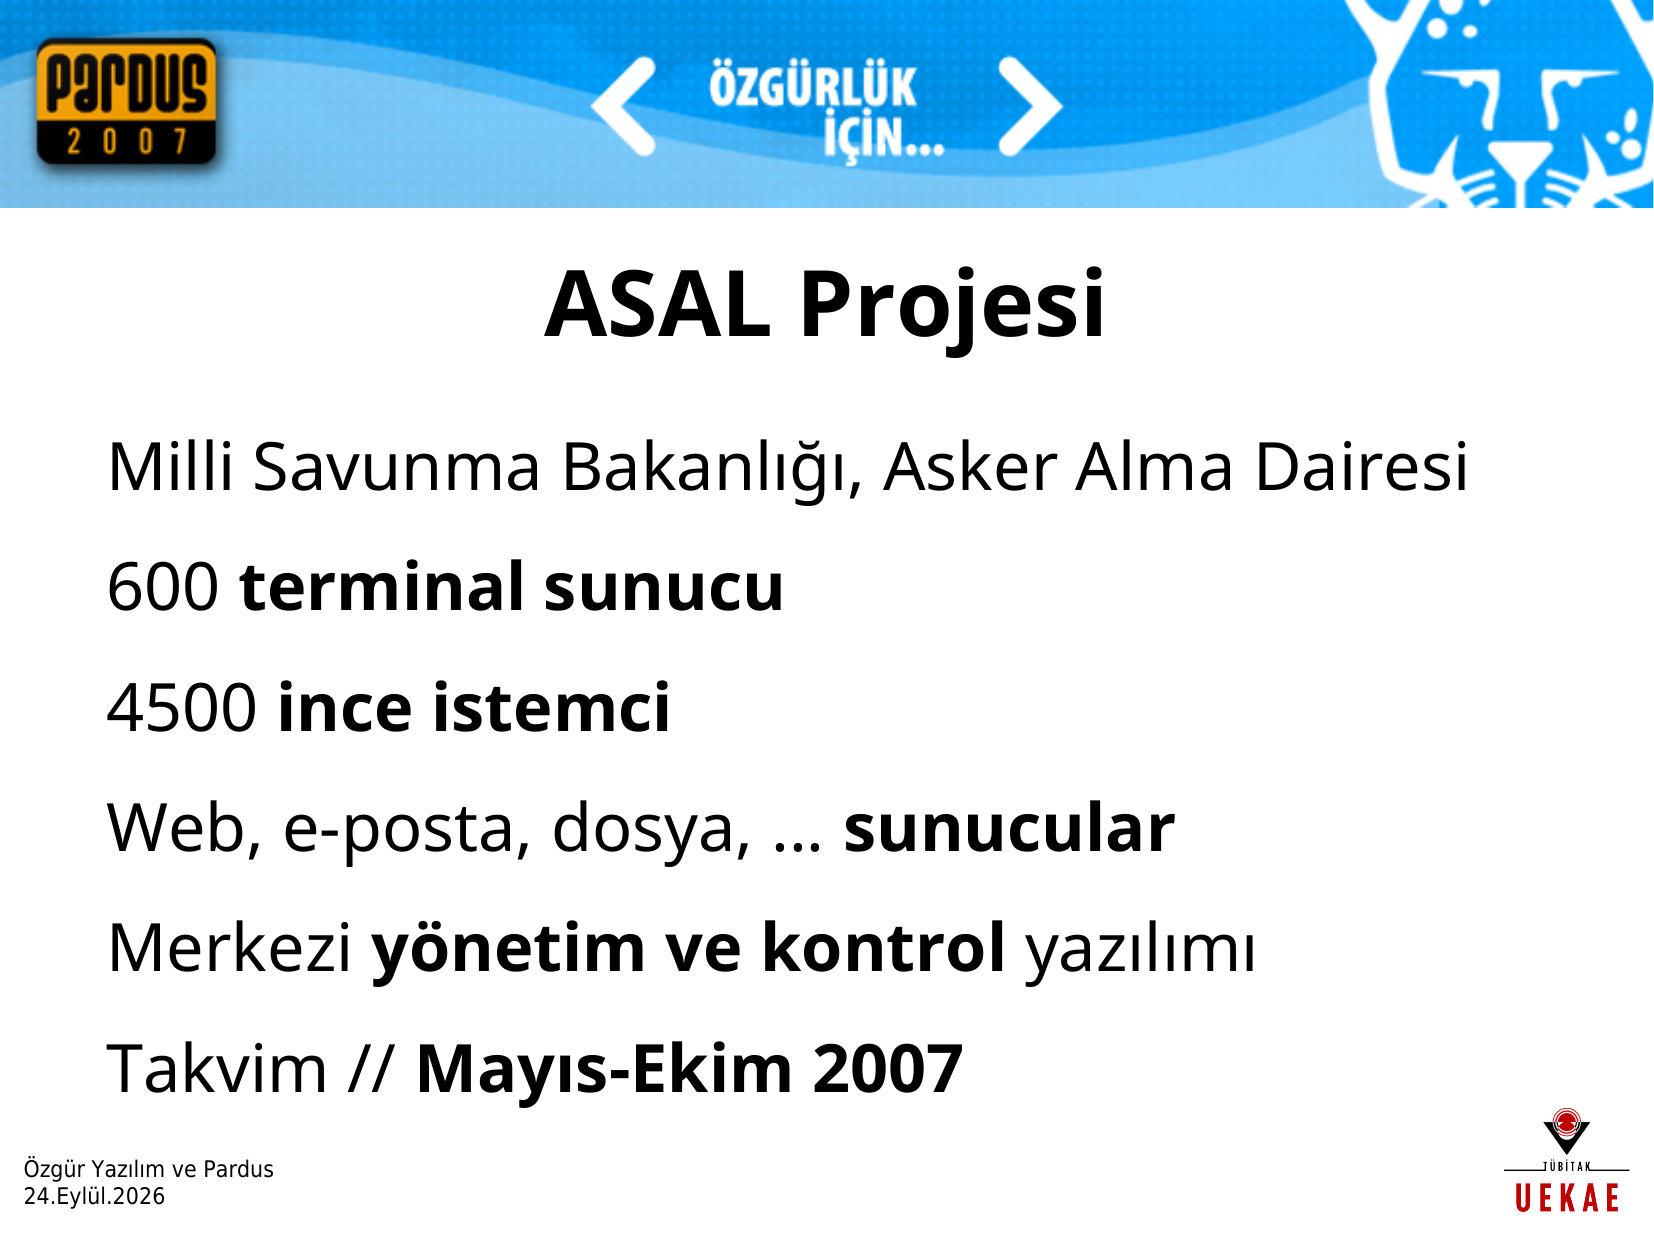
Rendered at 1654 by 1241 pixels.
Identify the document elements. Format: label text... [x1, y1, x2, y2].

picture [0, 0, 1654, 208]
title ASAL Projesi [82, 197, 1571, 405]
list Milli Savunma Bakanlığı, Asker Alma Dairesi 600 terminal sunucu 4500 ince istemci Web, e-posta, dosya, ... sunucular Merkezi yönetim ve kontrol yazılımı Takvim // Mayıs-Ekim 2007 [88, 419, 1571, 1056]
picture [1500, 1104, 1634, 1215]
